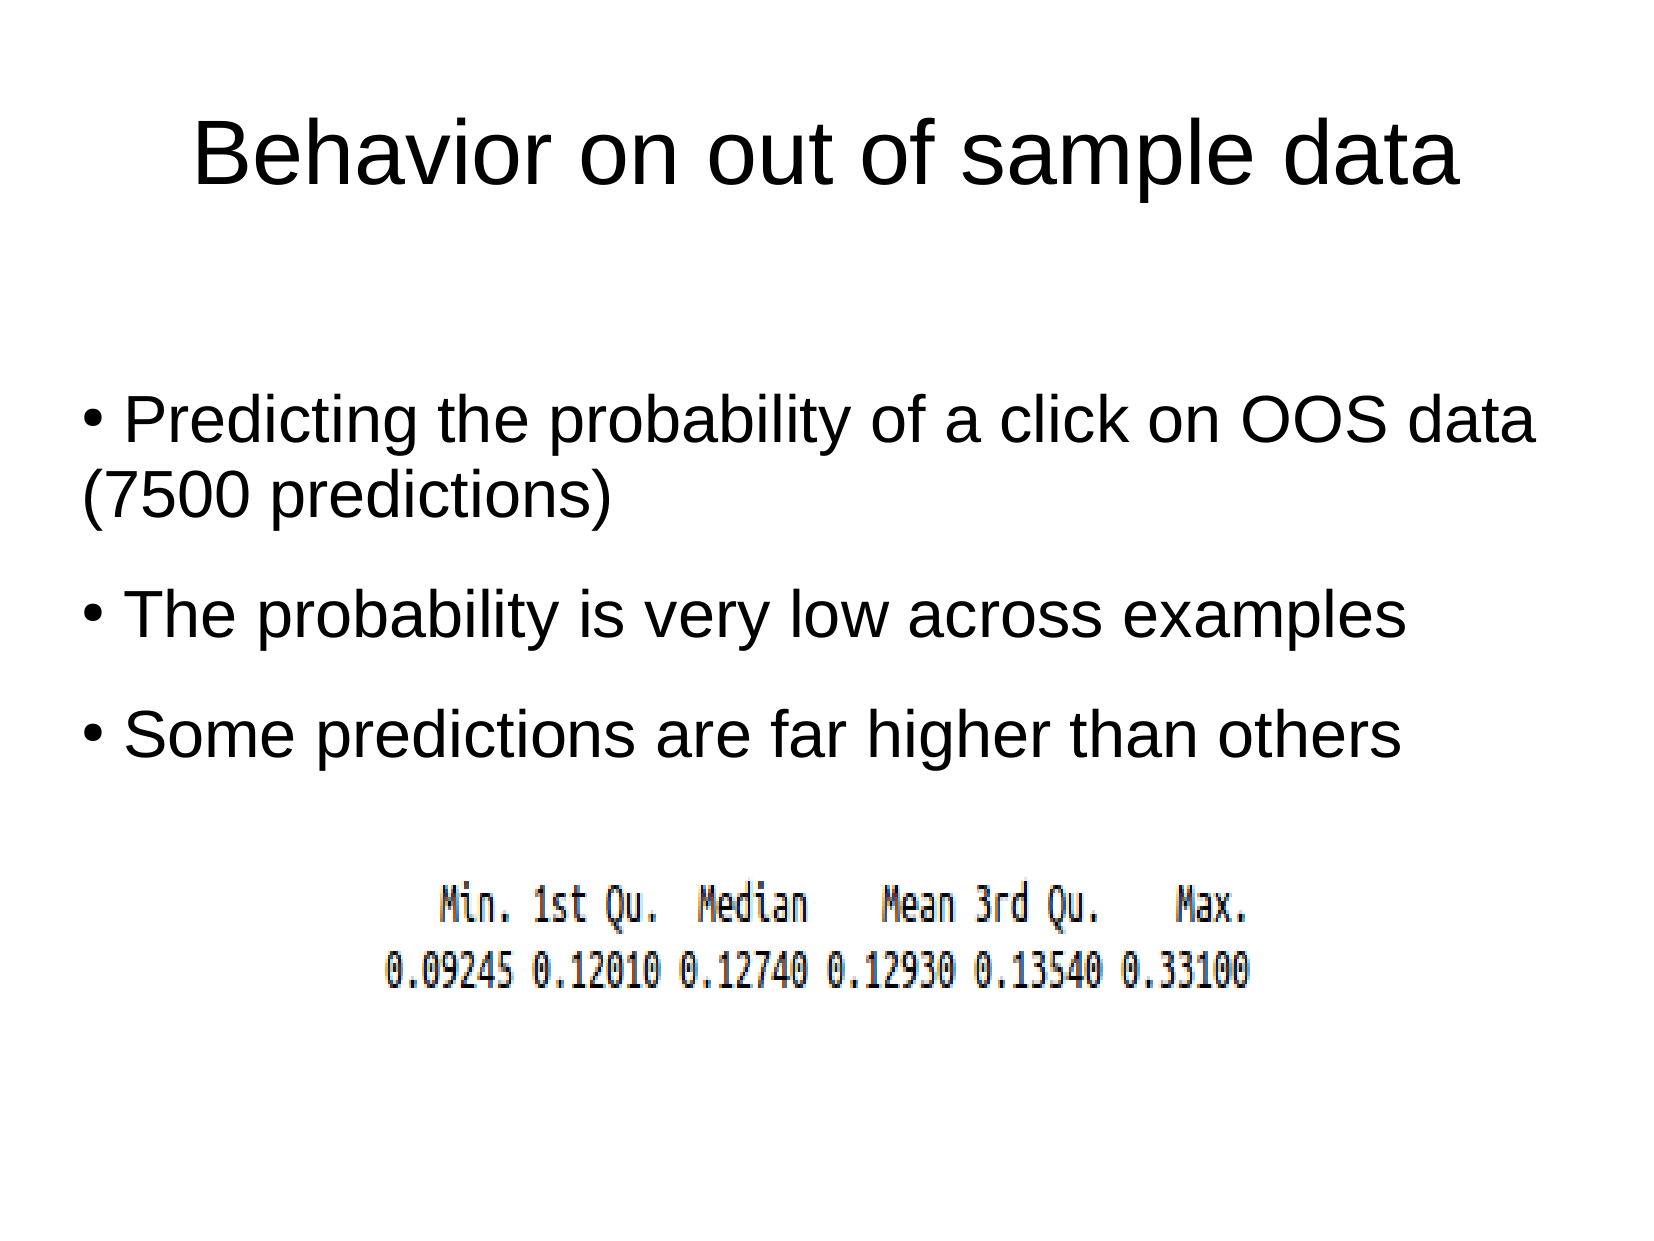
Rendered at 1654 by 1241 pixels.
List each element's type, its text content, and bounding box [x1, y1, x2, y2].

subtitle Predicting the probability of a click on OOS data (7500 predictions) The probability is very low across examples Some predictions are far higher than others [80, 352, 1570, 921]
picture [375, 869, 1261, 1006]
title Behavior on out of sample data [82, 49, 1571, 257]
